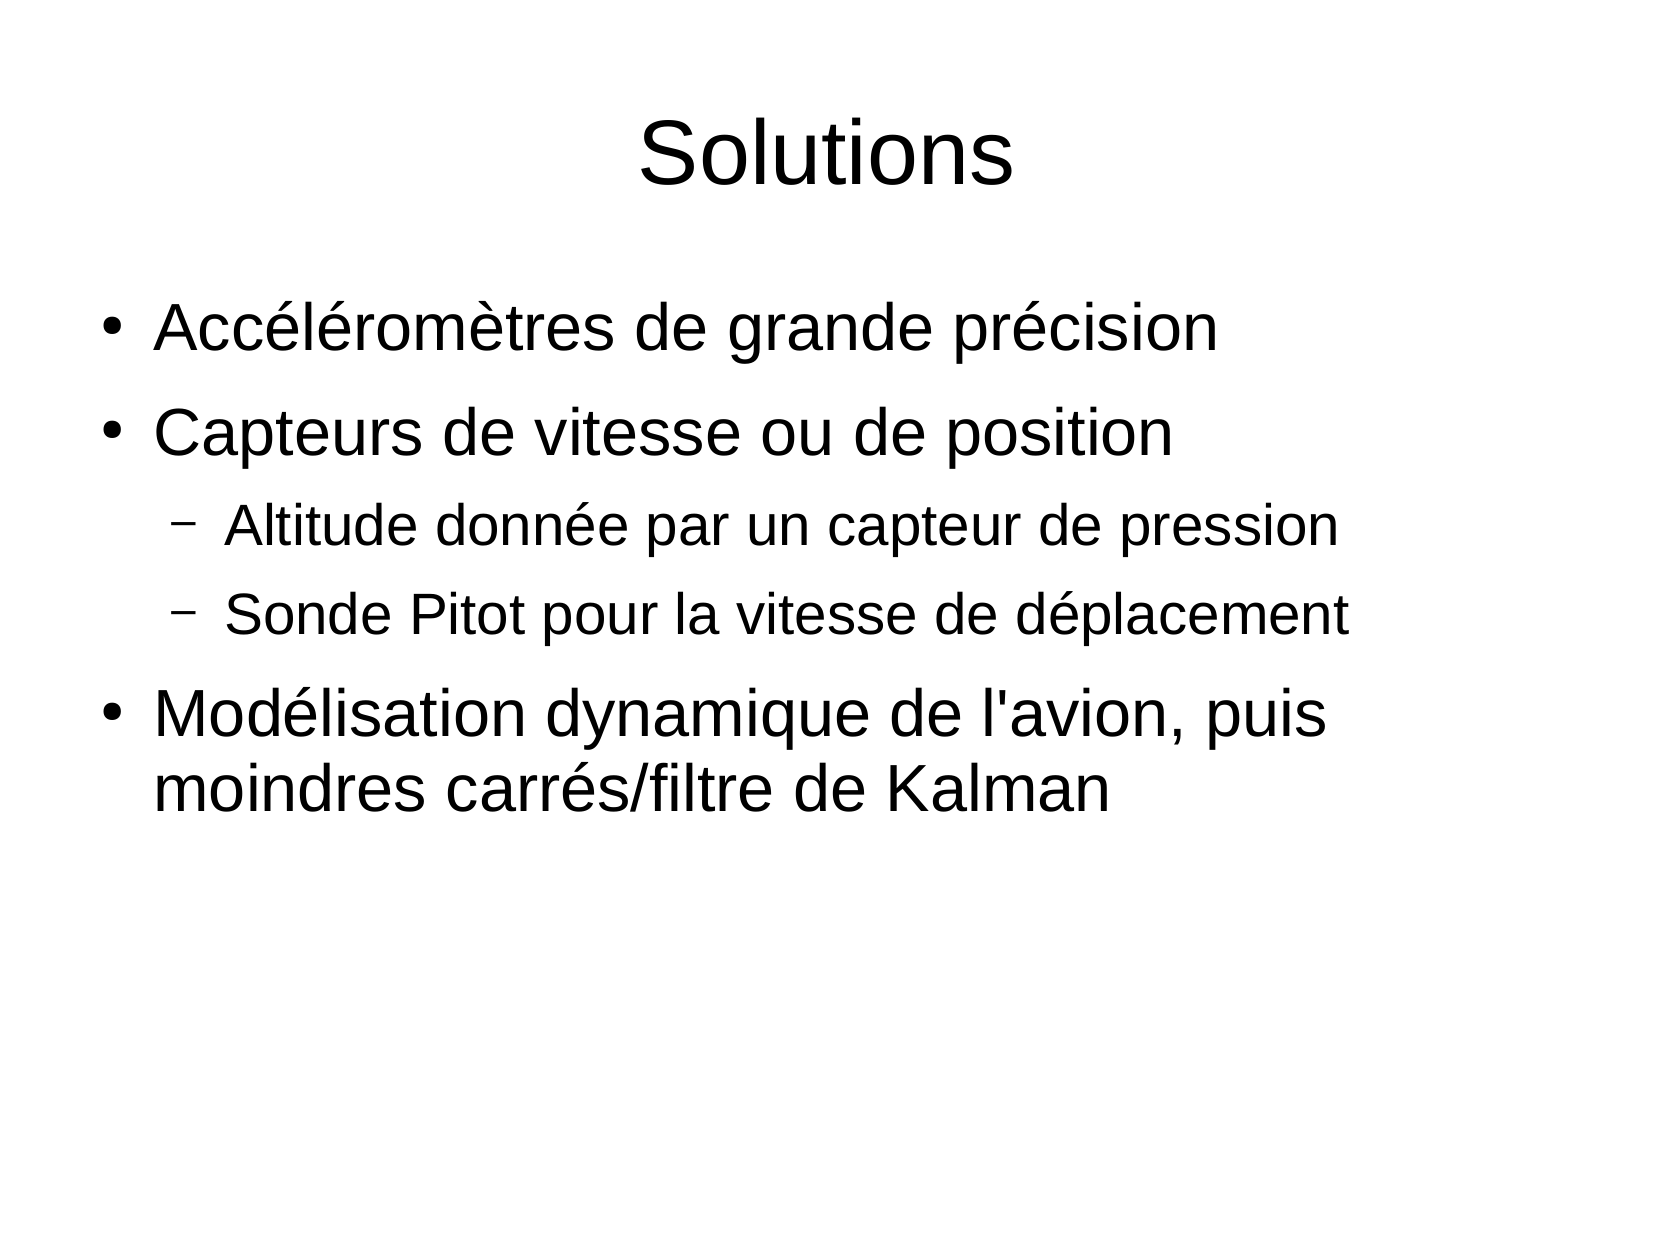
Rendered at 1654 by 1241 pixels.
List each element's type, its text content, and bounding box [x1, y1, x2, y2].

title Solutions [82, 49, 1571, 257]
list Accéléromètres de grande précision Capteurs de vitesse ou de position Altitude donnée par un capteur de pression Sonde Pitot pour la vitesse de déplacement Modélisation dynamique de l'avion, puis moindres carrés/filtre de Kalman [82, 290, 1571, 1010]
